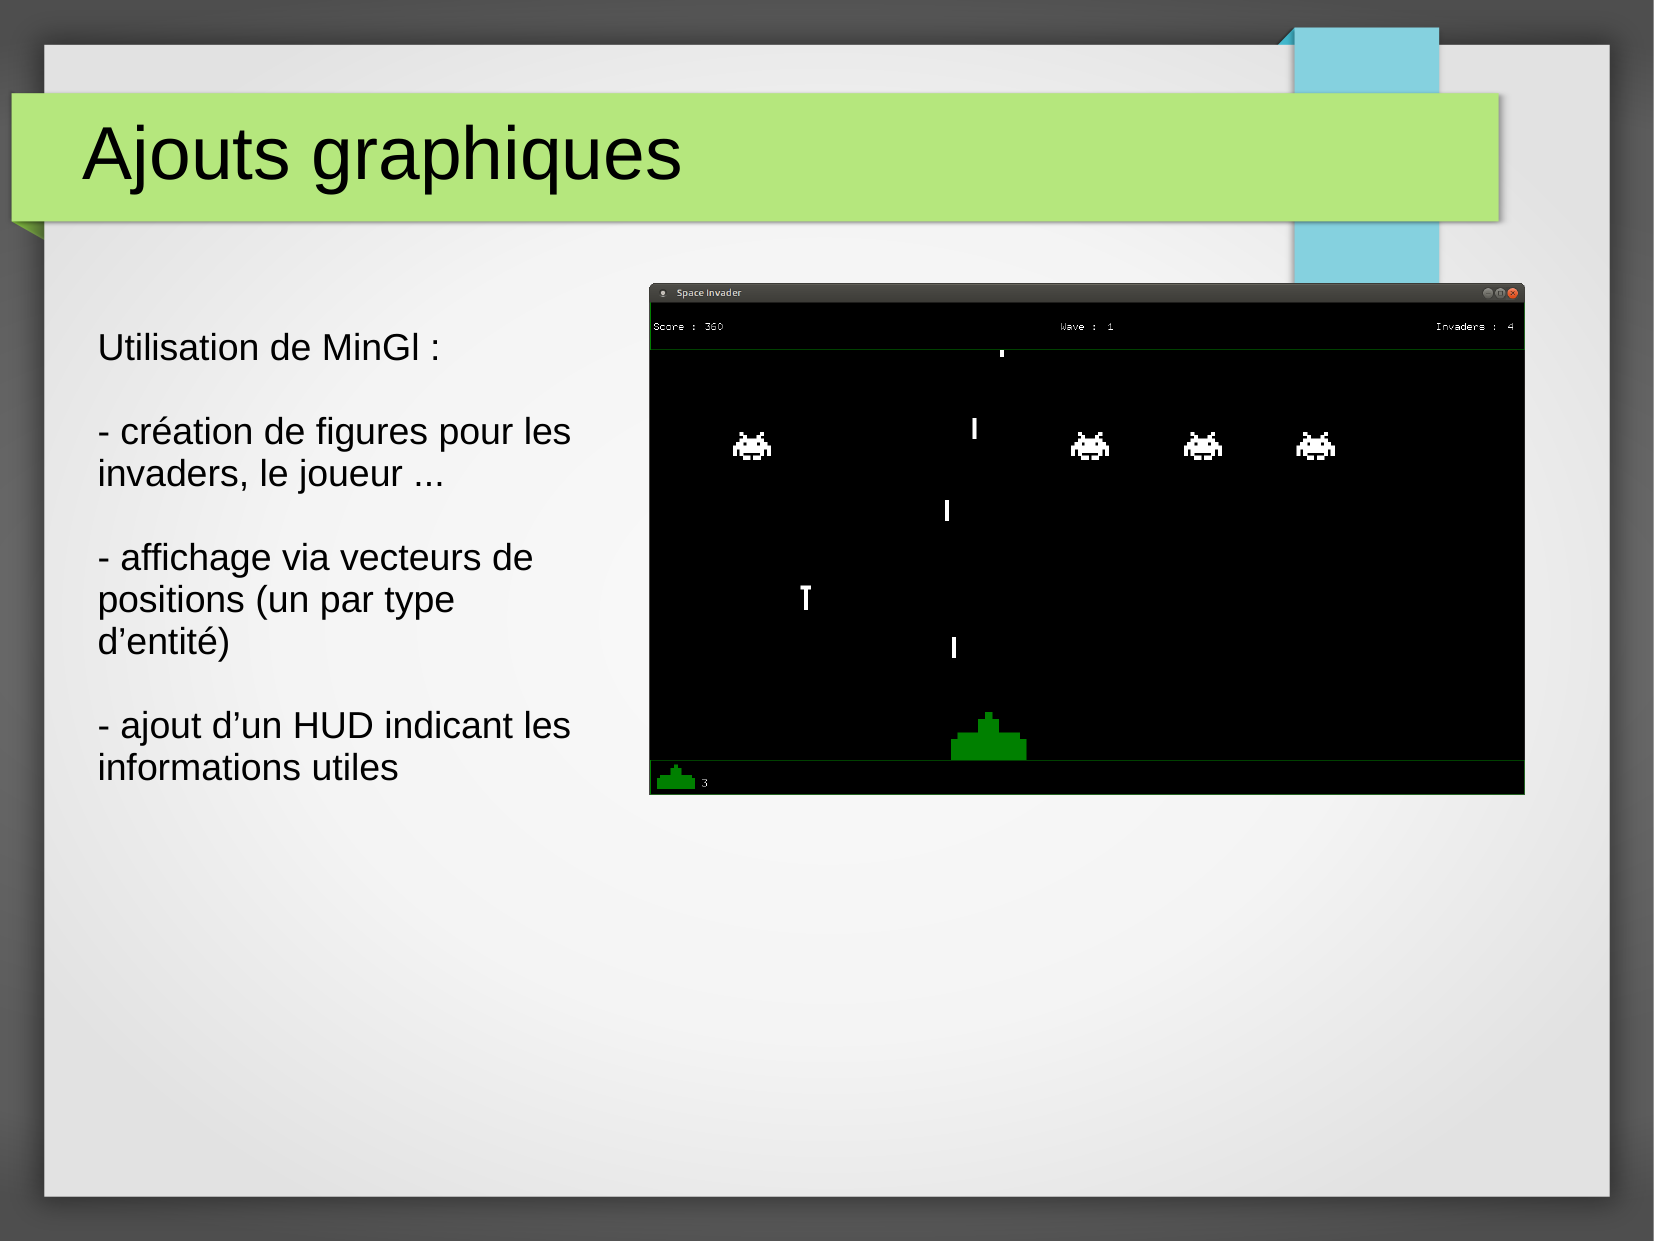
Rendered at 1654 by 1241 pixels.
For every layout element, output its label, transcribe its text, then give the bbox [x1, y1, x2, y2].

title Ajouts graphiques [82, 94, 1264, 213]
text_box Utilisation de MinGl : - création de figures pour les invaders, le joueur ... - affichage via vecteurs de positions (un par type d’entité) - ajout d’un HUD indicant les informations utiles [82, 318, 603, 796]
picture [0, 0, 1654, 1241]
